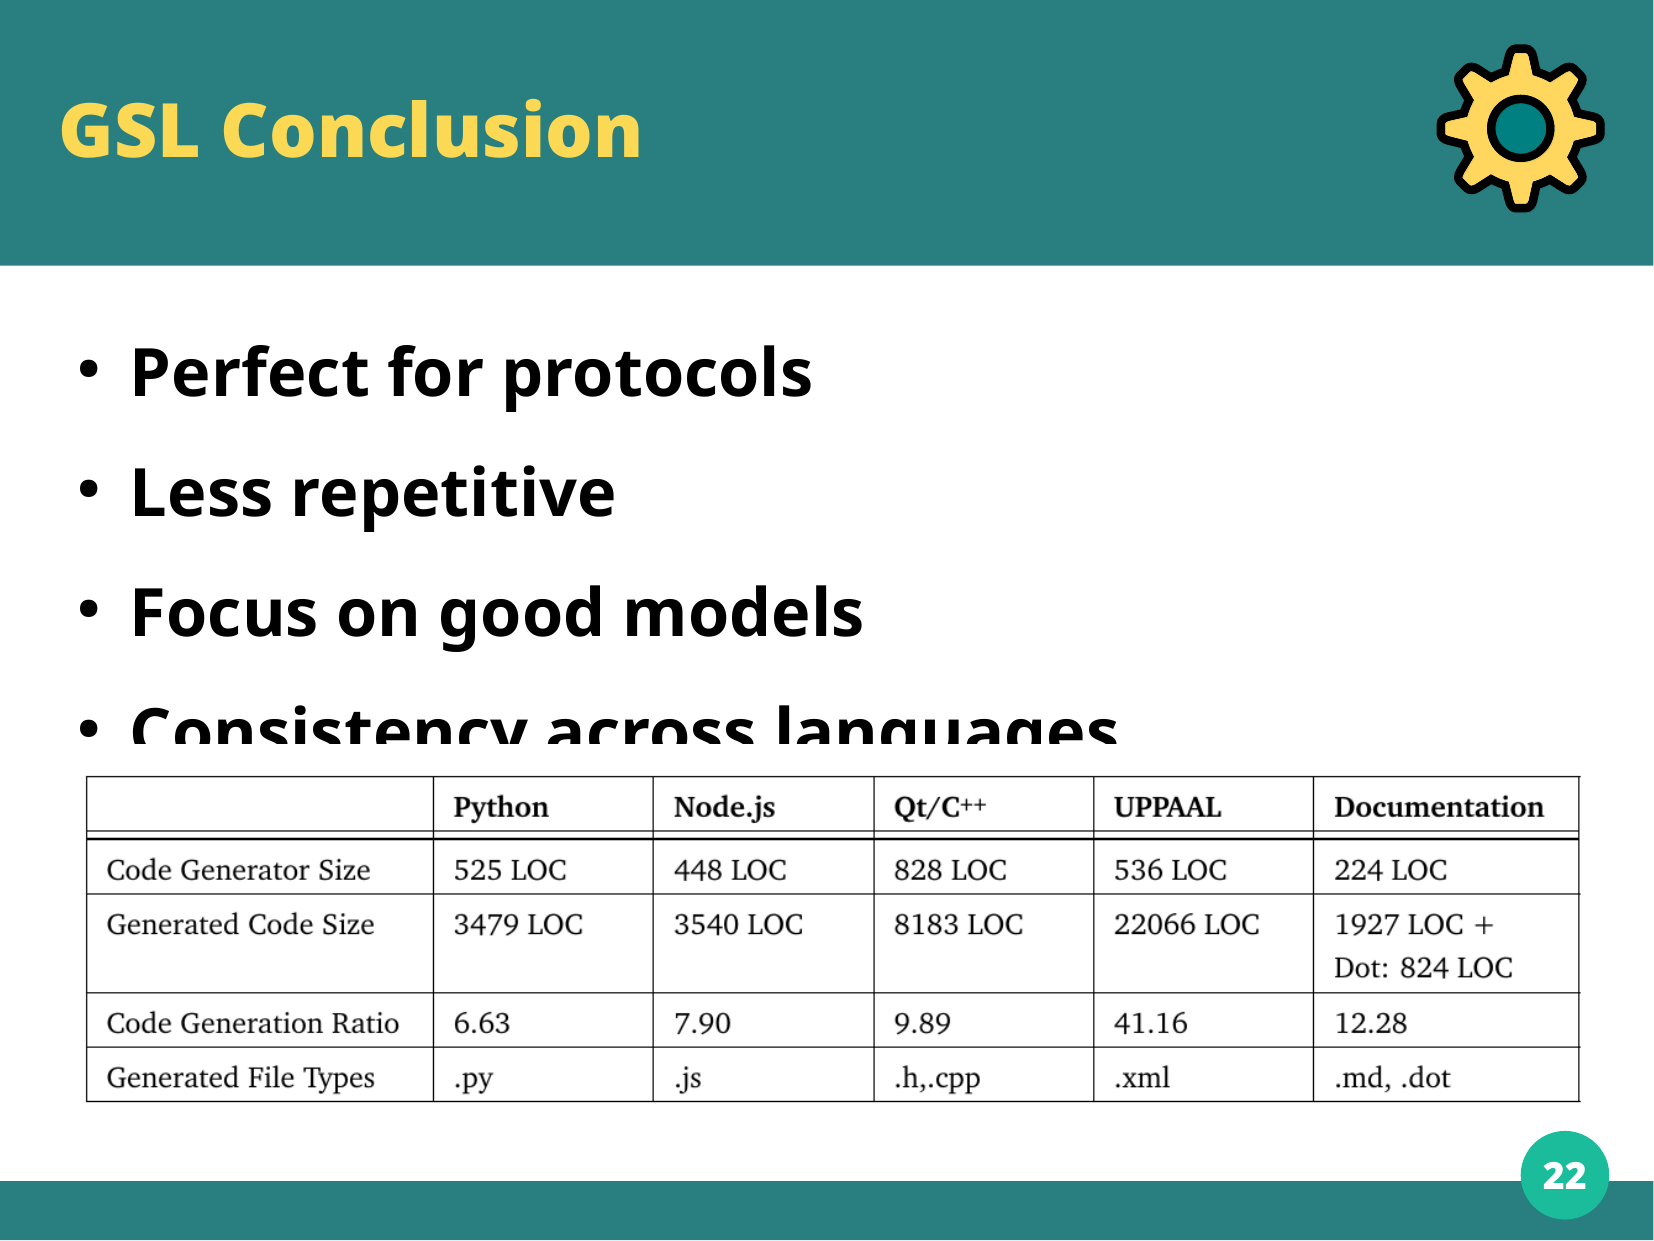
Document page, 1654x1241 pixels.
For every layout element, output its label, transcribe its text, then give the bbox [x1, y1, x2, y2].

title GSL Conclusion [59, 49, 1595, 207]
list Perfect for protocols Less repetitive Focus on good models Consistency across languages [59, 324, 1595, 744]
list Perfect for protocols Less repetitive Focus on good models Consistency across languages [59, 1122, 1595, 1152]
picture [59, 744, 1624, 1122]
